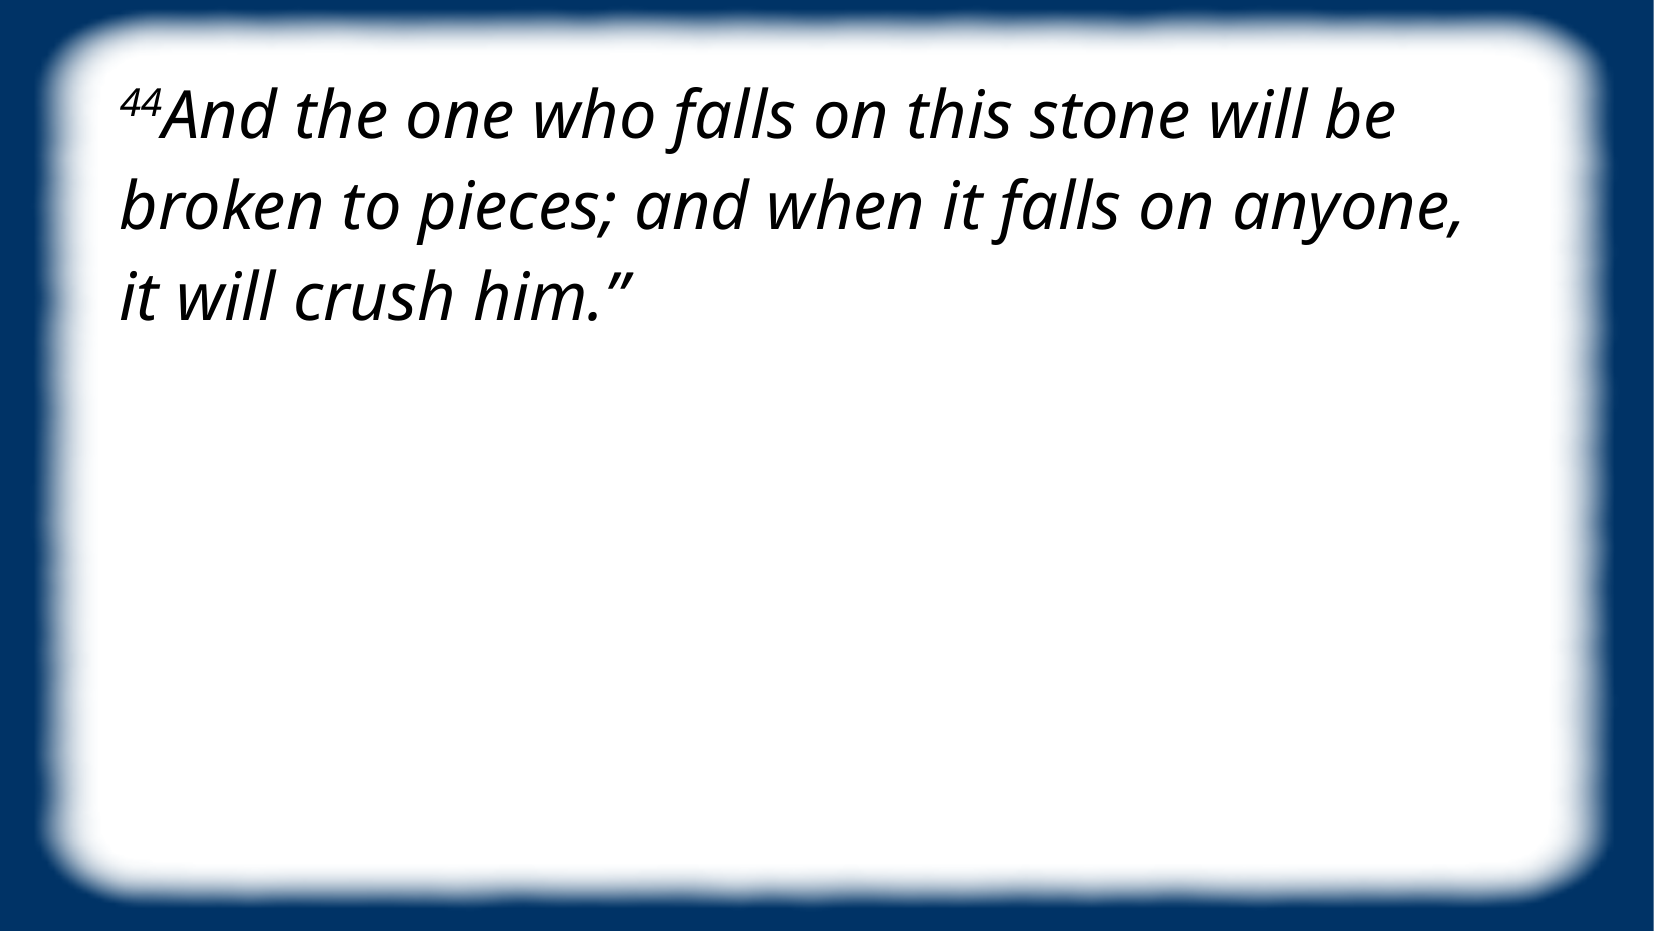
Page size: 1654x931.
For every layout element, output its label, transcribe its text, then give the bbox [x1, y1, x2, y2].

picture [0, 0, 1654, 931]
text_box 44And the one who falls on this stone will be broken to pieces; and when it falls on anyone, it will crush him.” [105, 60, 1531, 376]
